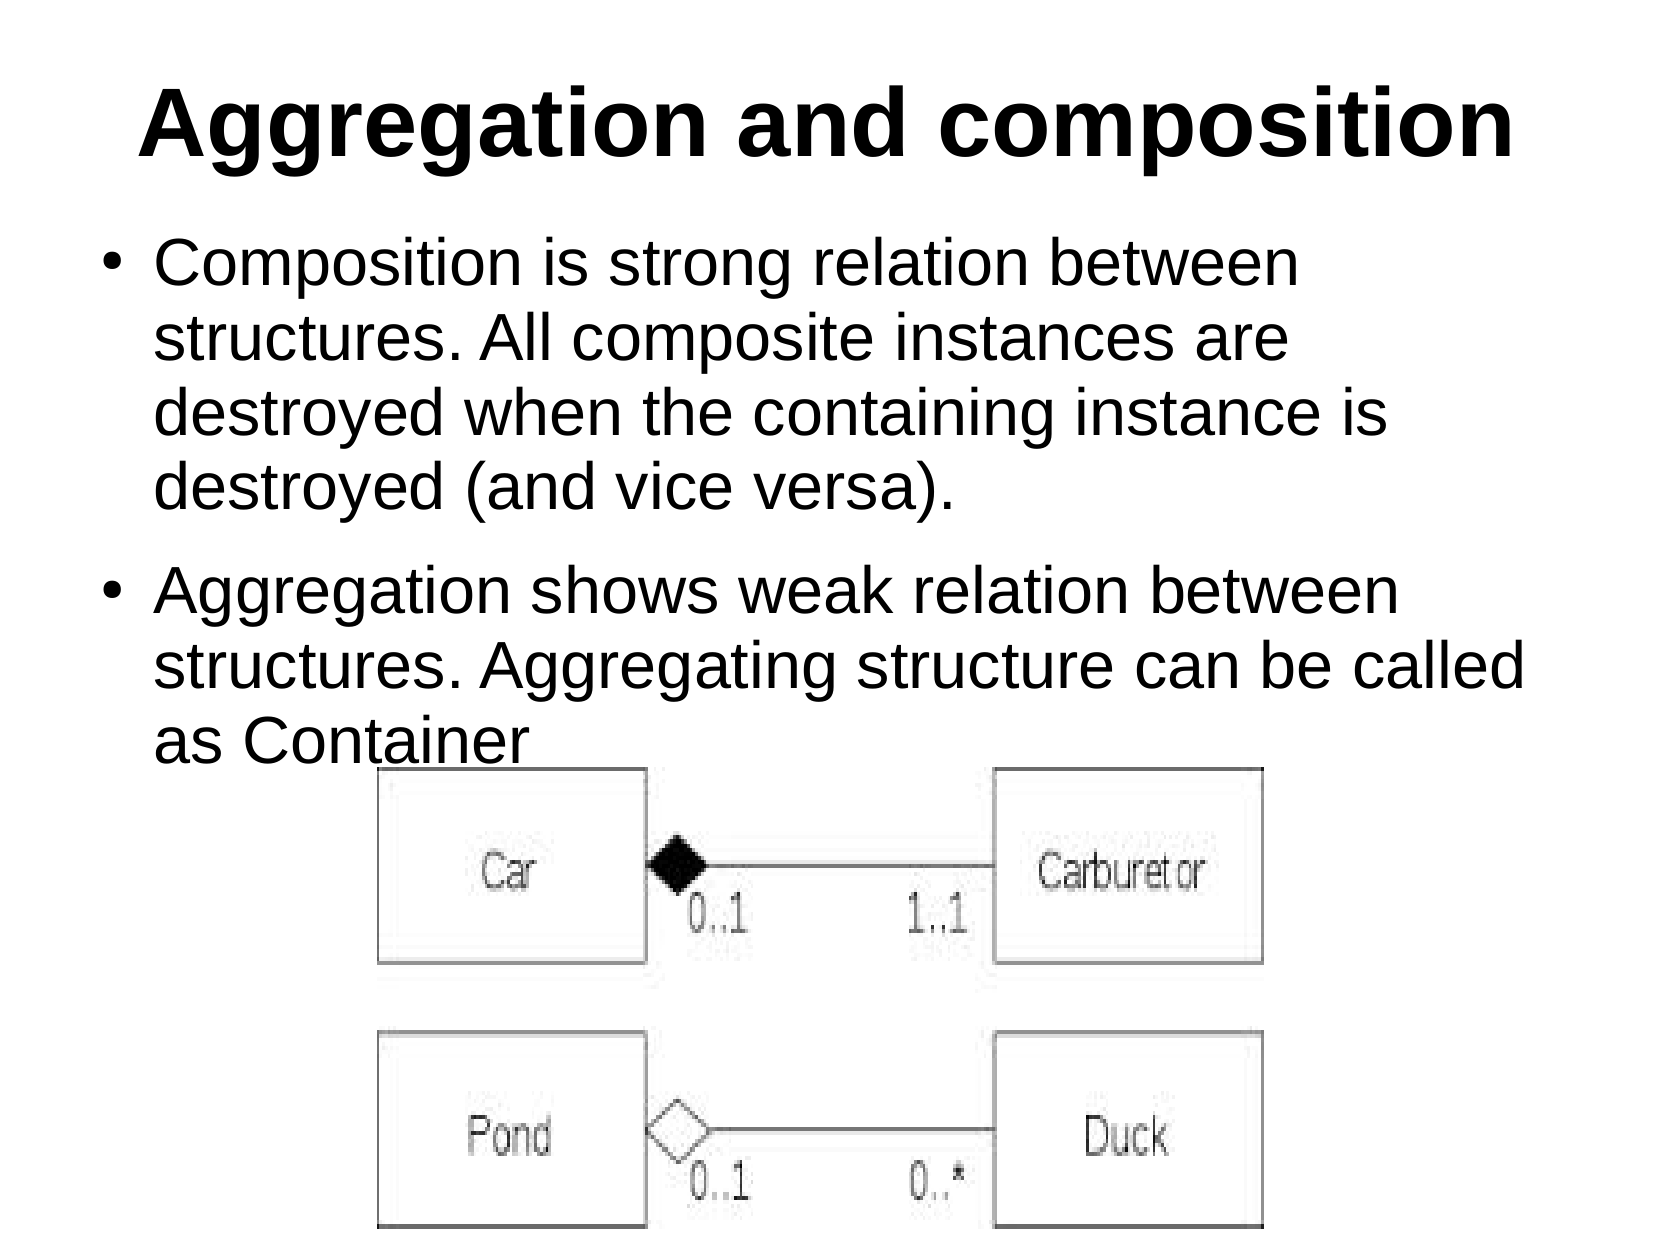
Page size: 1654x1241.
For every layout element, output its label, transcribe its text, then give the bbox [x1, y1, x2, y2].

picture [377, 767, 1264, 1229]
list Composition is strong relation between structures. All composite instances are destroyed when the containing instance is destroyed (and vice versa). Aggregation shows weak relation between structures. Aggregating structure can be called as Container [82, 225, 1538, 1186]
title Aggregation and composition [82, 12, 1571, 232]
